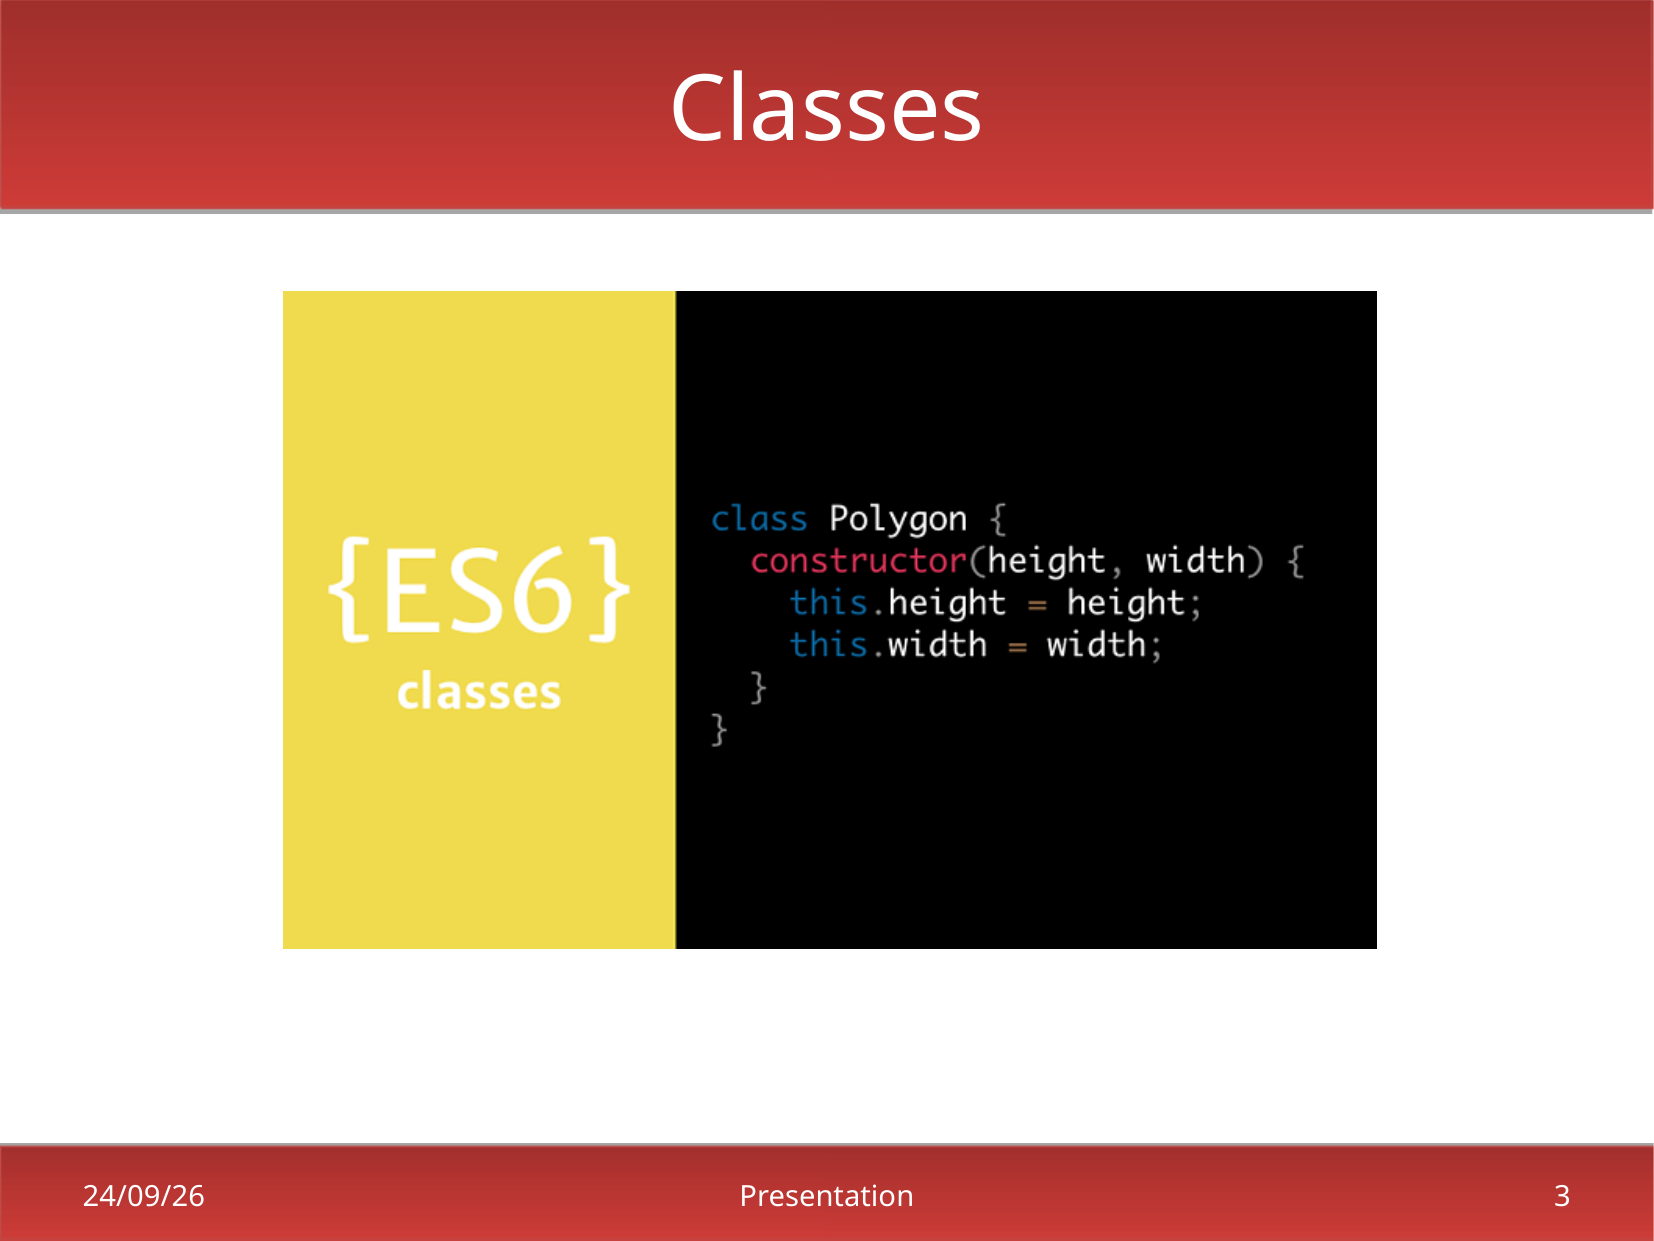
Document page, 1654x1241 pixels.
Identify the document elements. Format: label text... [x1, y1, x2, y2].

title Classes [59, 31, 1595, 178]
picture [283, 291, 1377, 949]
picture [0, 0, 1654, 214]
picture [0, 1143, 1654, 1241]
